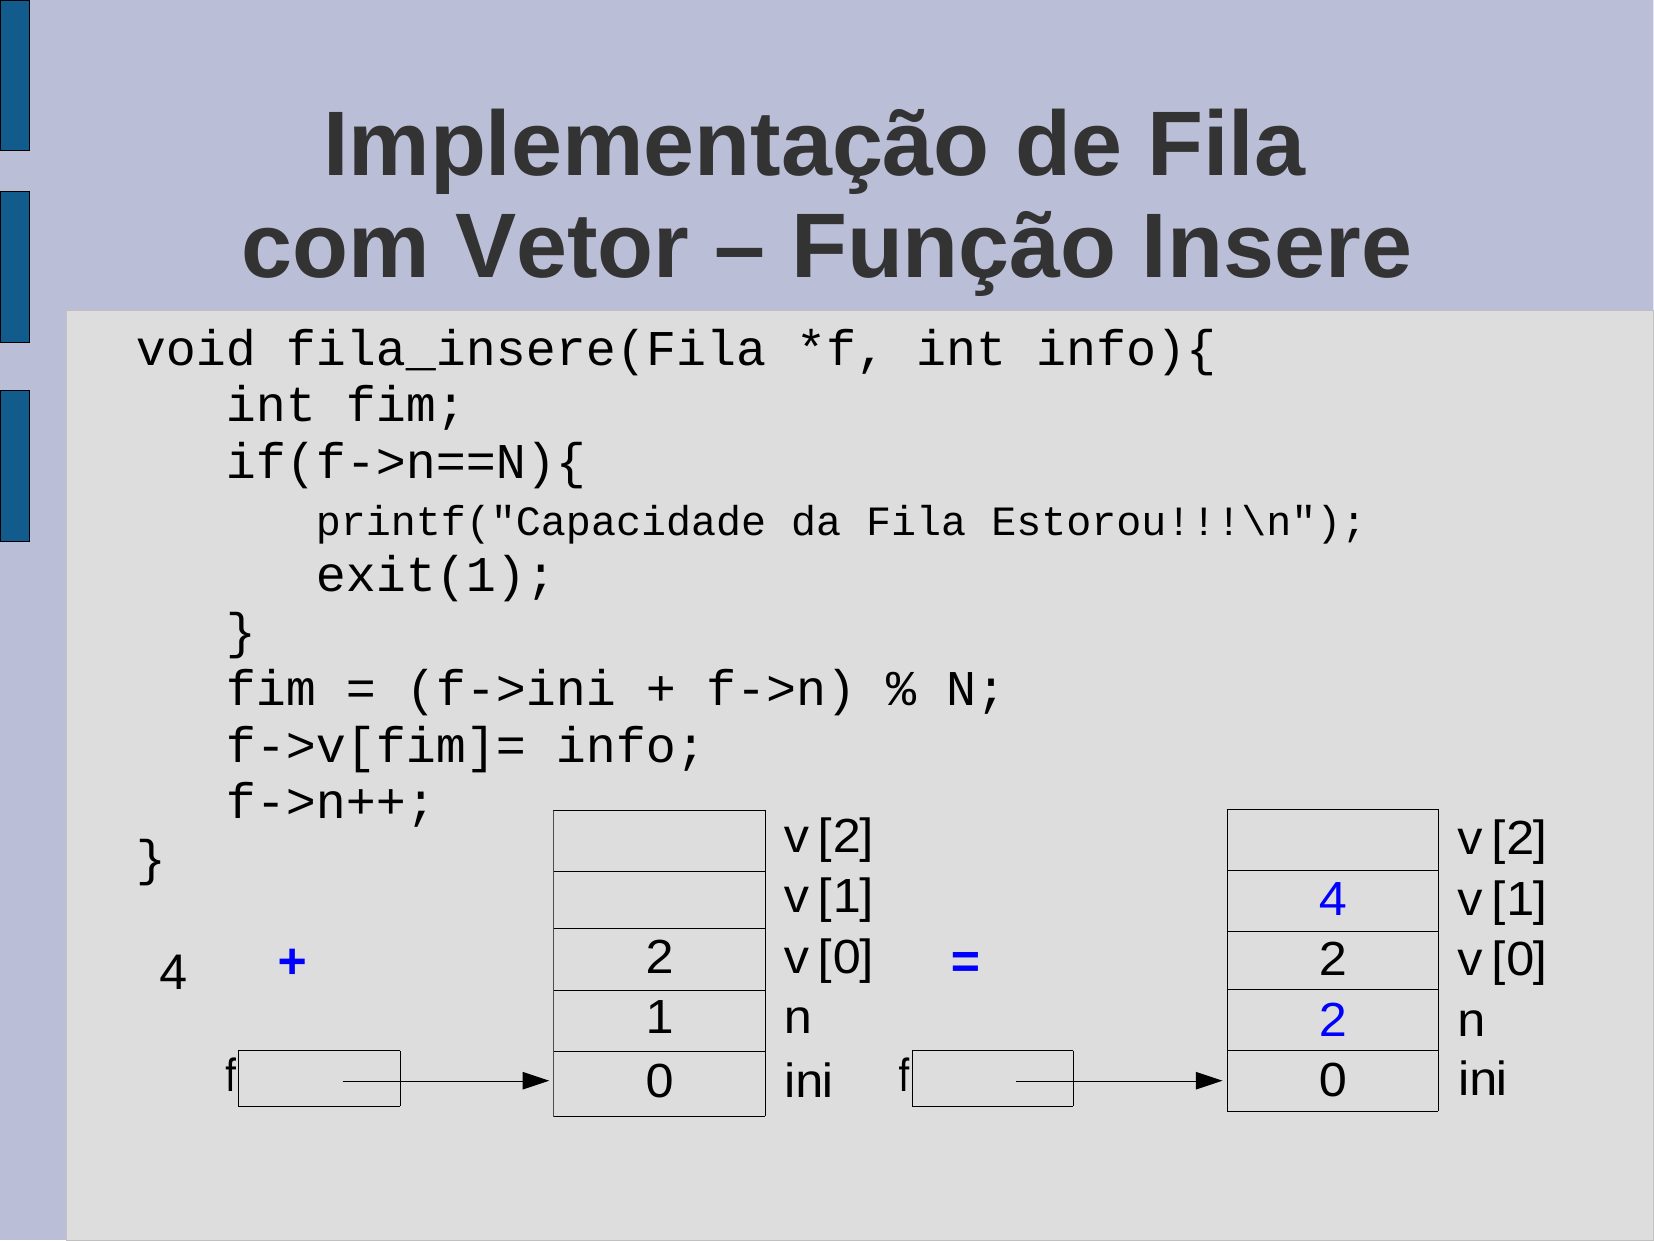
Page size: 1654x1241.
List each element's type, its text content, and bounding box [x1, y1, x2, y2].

title Implementação de Fila com Vetor – Função Insere [121, 91, 1534, 299]
list void fila_insere(Fila *f, int info){ int fim; if(f->n==N){ printf("Capacidade da Fila Estorou!!!\n"); exit(1); } fim = (f->ini + f->n) % N; f->v[fim]= info; f->n++; } [118, 323, 1531, 948]
chart [1226, 748, 1653, 1117]
text_box 4 [159, 944, 188, 1001]
text_box = [950, 933, 981, 991]
text_box + [277, 933, 307, 991]
chart [76, 1050, 403, 1111]
chart [553, 748, 1076, 1120]
